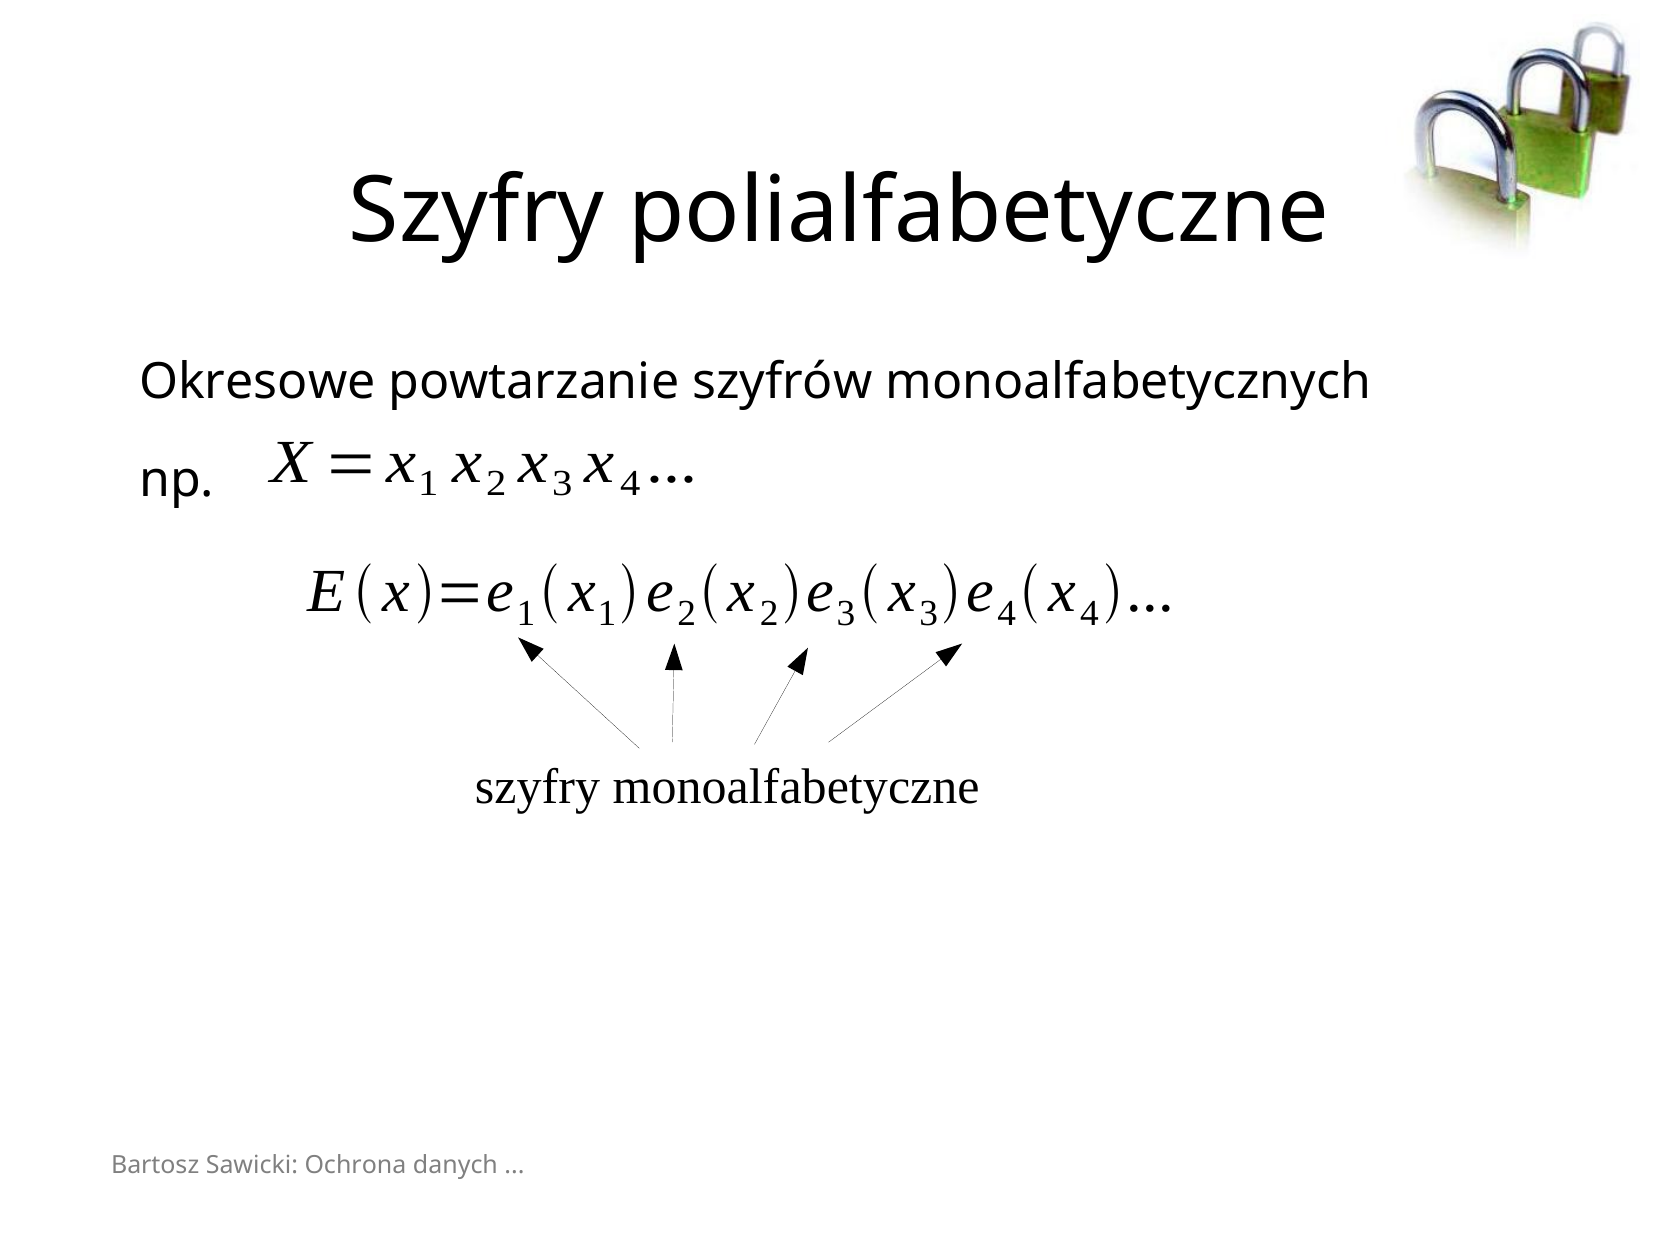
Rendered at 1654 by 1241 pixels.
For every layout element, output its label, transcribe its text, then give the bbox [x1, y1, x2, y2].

chart [296, 556, 1181, 635]
picture [1385, 14, 1640, 266]
list Okresowe powtarzanie szyfrów monoalfabetycznych np. [121, 344, 1534, 1127]
chart [255, 426, 705, 505]
title Szyfry polialfabetyczne [121, 94, 1534, 319]
text_box szyfry monoalfabetyczne [474, 758, 1035, 815]
